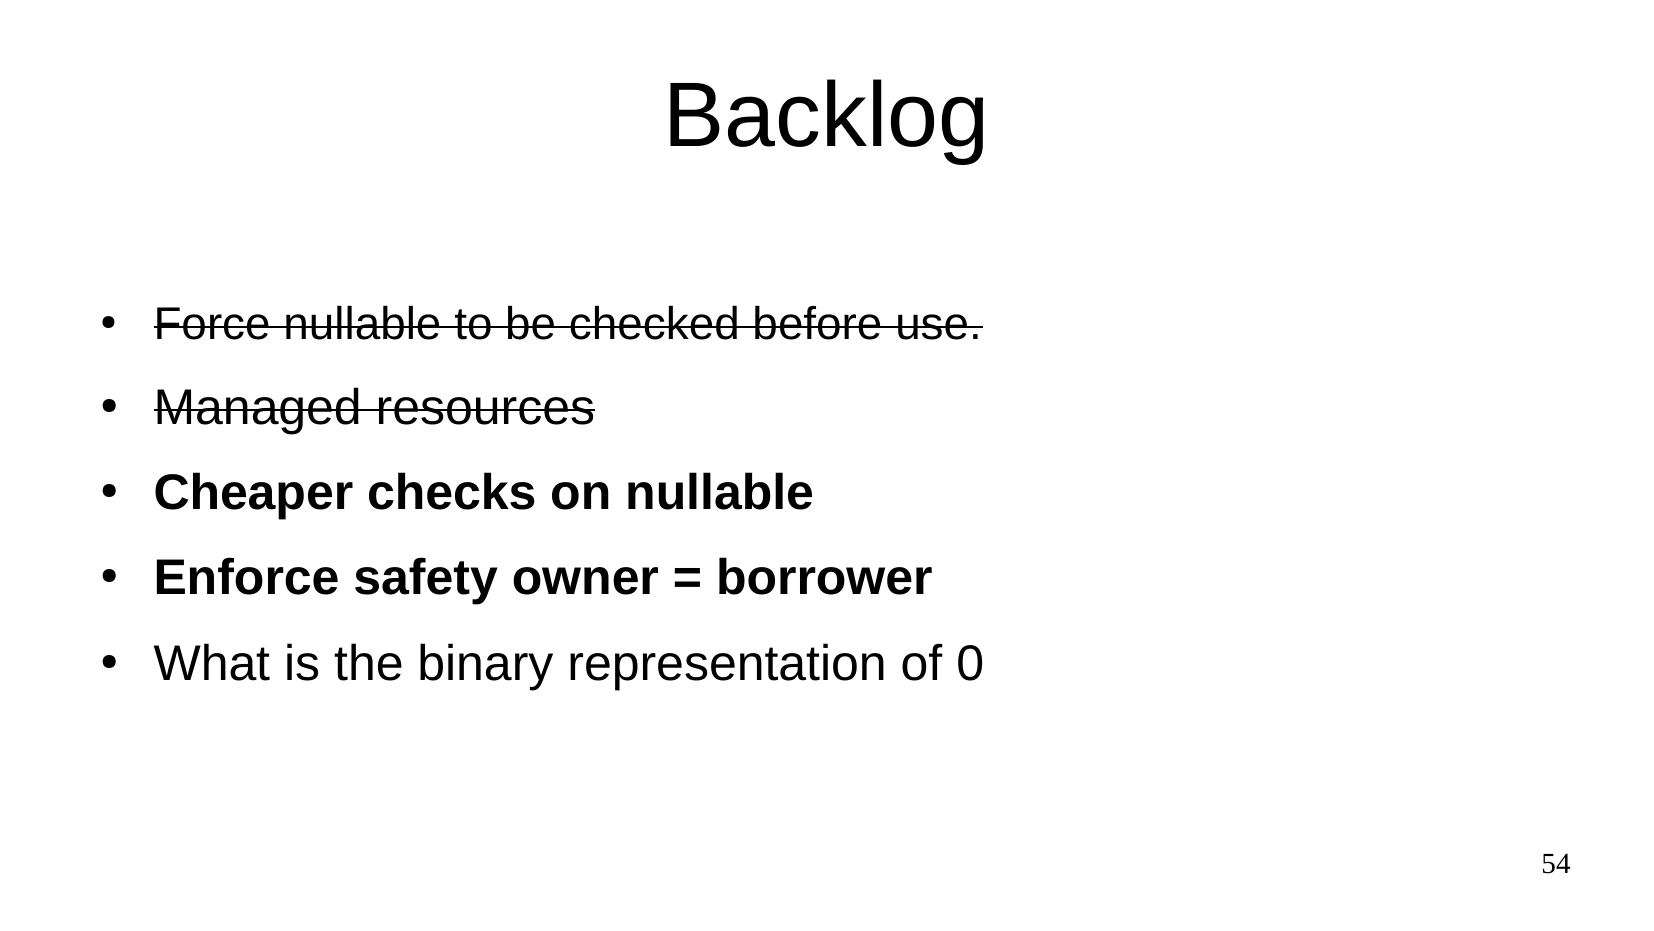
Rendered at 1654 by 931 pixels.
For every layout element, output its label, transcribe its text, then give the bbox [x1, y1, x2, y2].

list Force nullable to be checked before use. Managed resources Cheaper checks on nullable Enforce safety owner = borrower What is the binary representation of 0 [82, 217, 1571, 758]
title Backlog [82, 37, 1571, 193]
